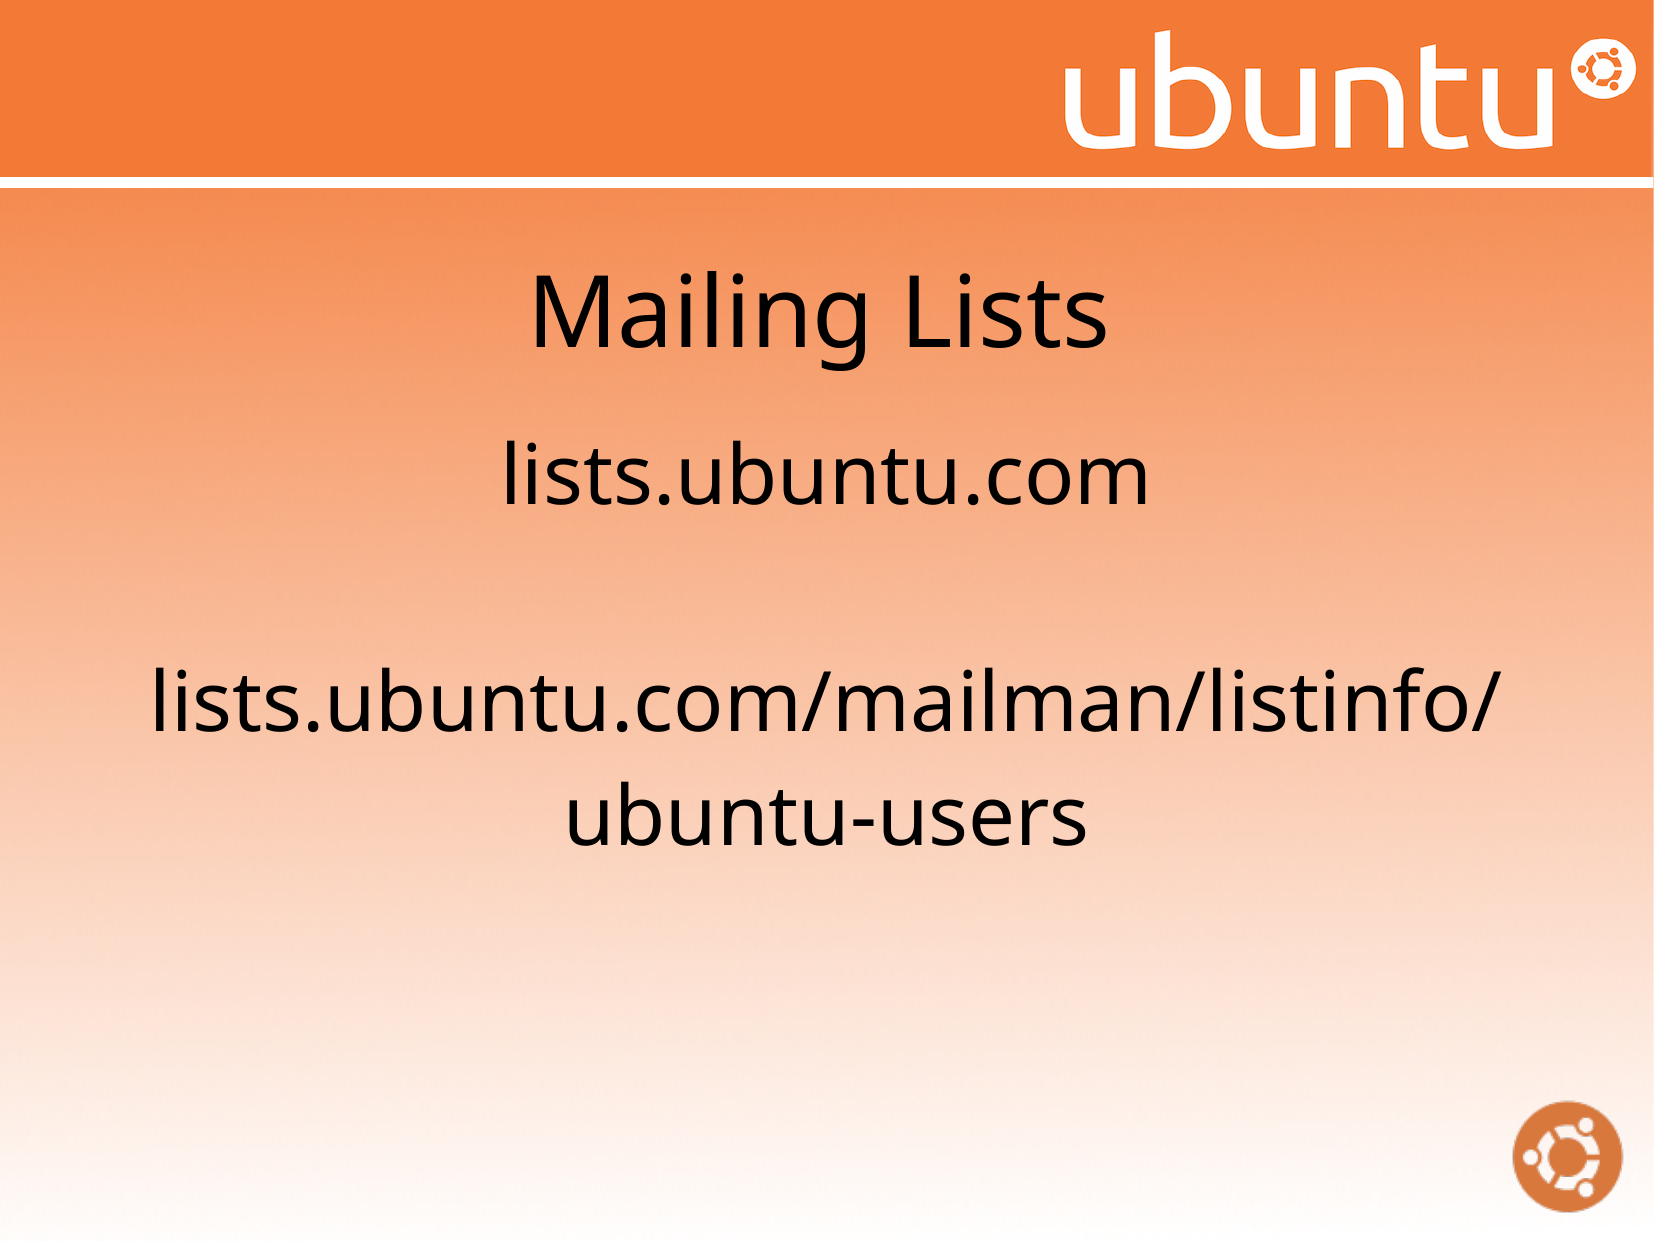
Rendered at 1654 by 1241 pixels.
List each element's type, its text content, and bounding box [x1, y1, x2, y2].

title Mailing Lists [75, 205, 1564, 413]
picture [0, 0, 1654, 1241]
subtitle lists.ubuntu.com lists.ubuntu.com/mailman/listinfo/ ubuntu-users [82, 290, 1571, 1109]
